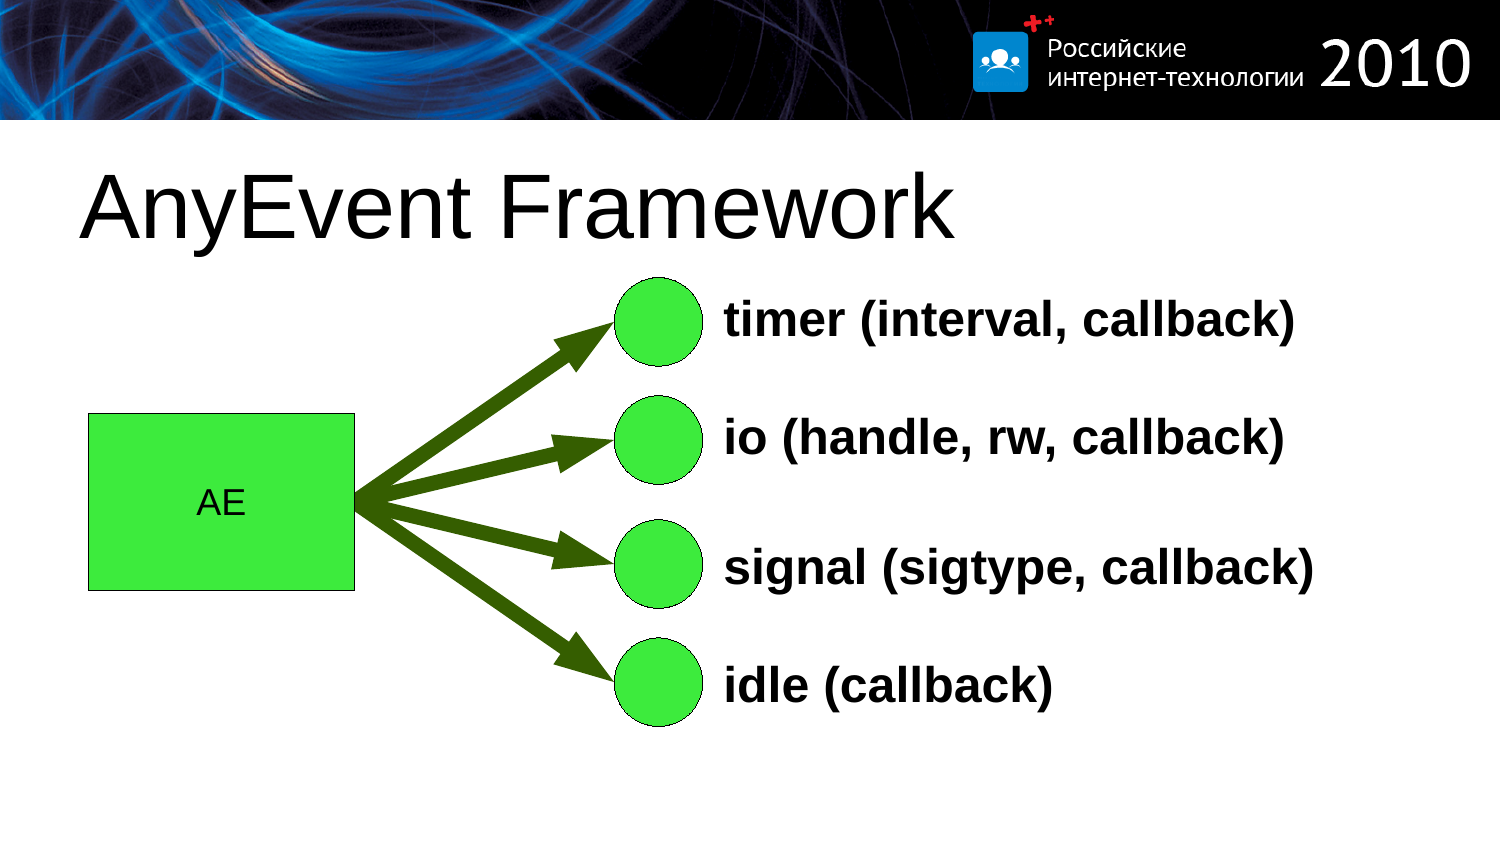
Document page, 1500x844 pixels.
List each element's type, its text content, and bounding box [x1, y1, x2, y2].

text_box io (handle, rw, callback) [708, 401, 1302, 473]
text_box [614, 519, 703, 609]
text_box AE [88, 413, 355, 591]
text_box idle (callback) [708, 649, 1070, 721]
text_box [614, 395, 703, 485]
picture [0, 0, 1500, 120]
text_box signal (sigtype, callback) [708, 531, 1331, 603]
text_box [614, 637, 703, 727]
text_box [614, 277, 703, 367]
text_box timer (interval, callback) [708, 283, 1312, 355]
title AnyEvent Framework [79, 155, 1430, 258]
